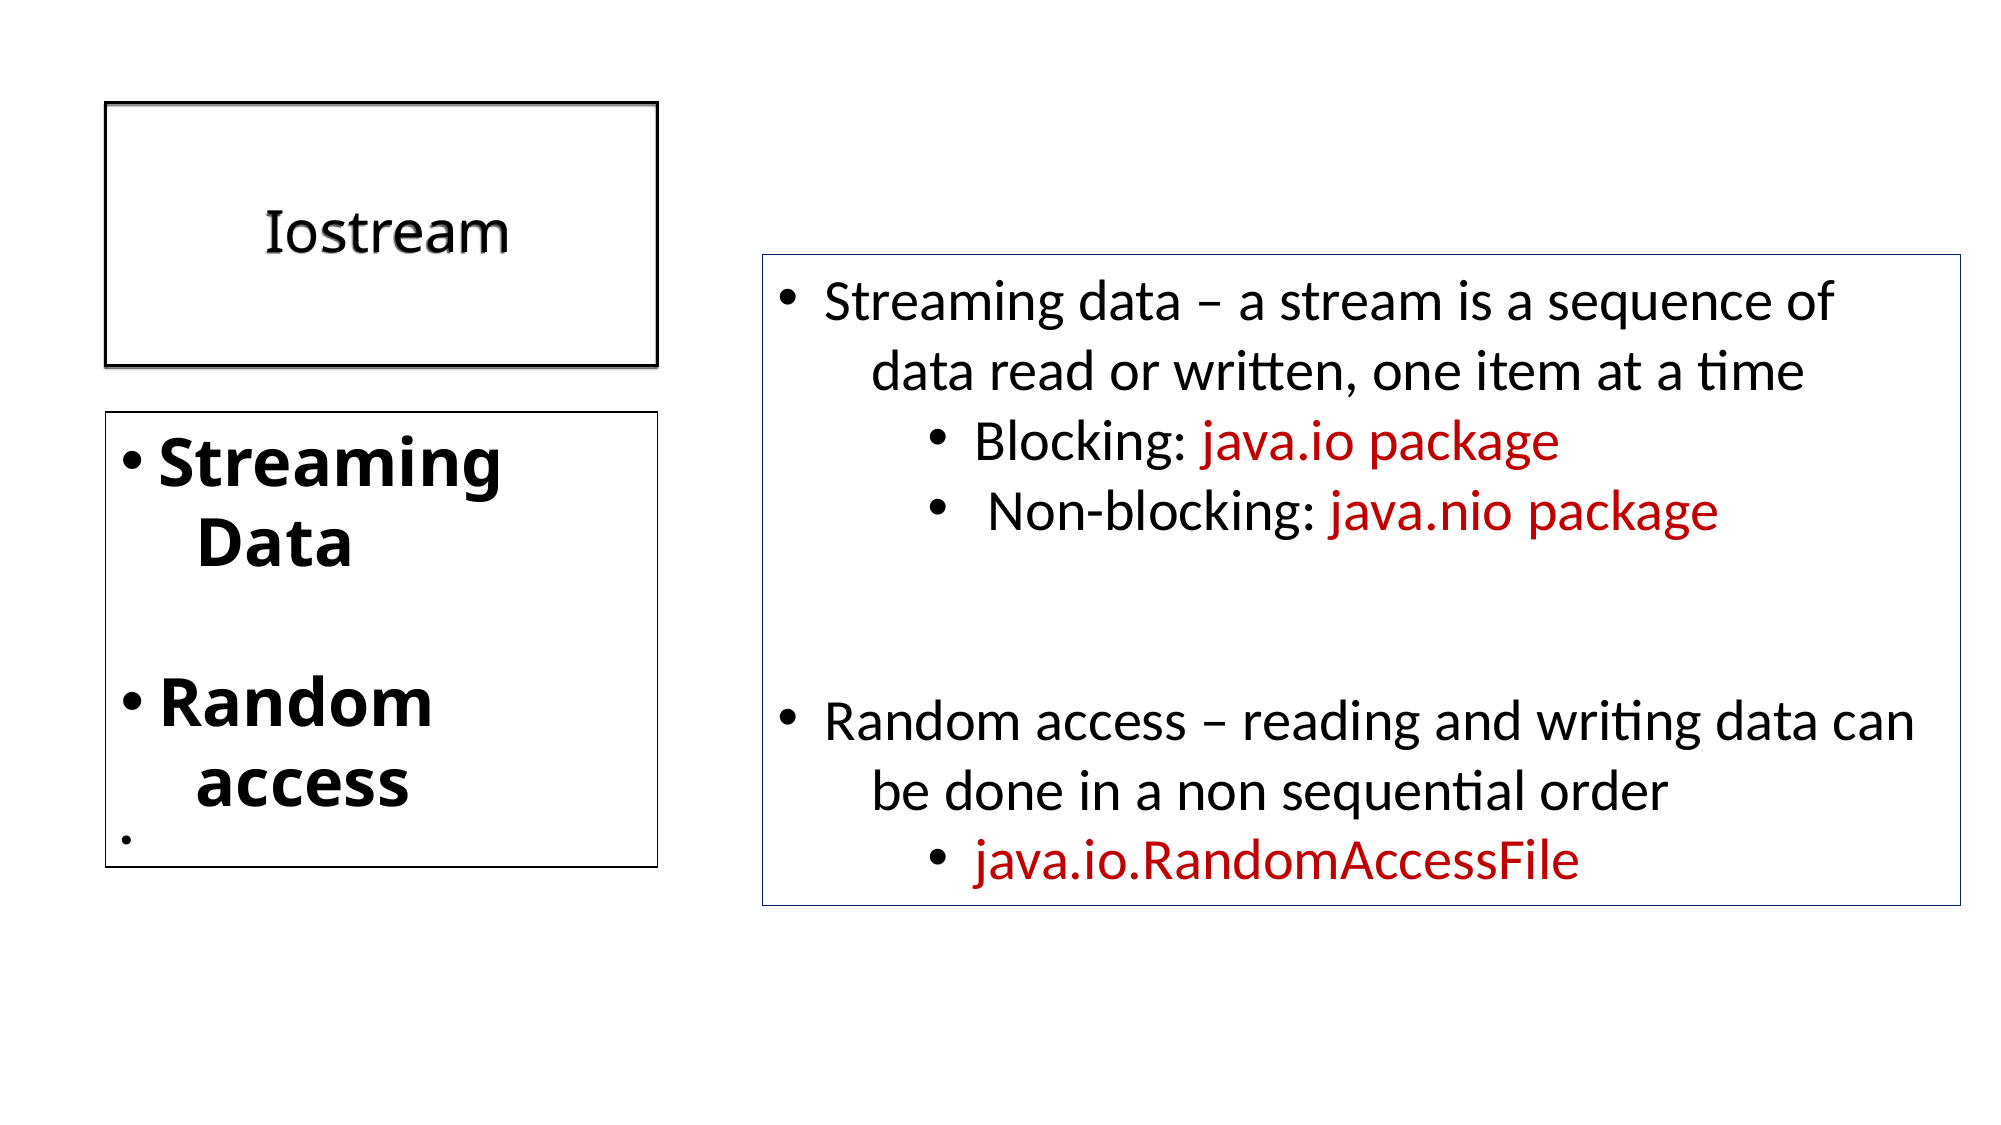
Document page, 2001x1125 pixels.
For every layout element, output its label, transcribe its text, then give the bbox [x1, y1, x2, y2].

title Iostream [105, 102, 658, 366]
text_box Streaming data – a stream is a sequence of data read or written, one item at a time Blocking: java.io package Non-blocking: java.nio package Random access – reading and writing data can be done in a non sequential order java.io.RandomAccessFile [762, 254, 1961, 906]
list Streaming Data Random access [105, 490, 658, 789]
